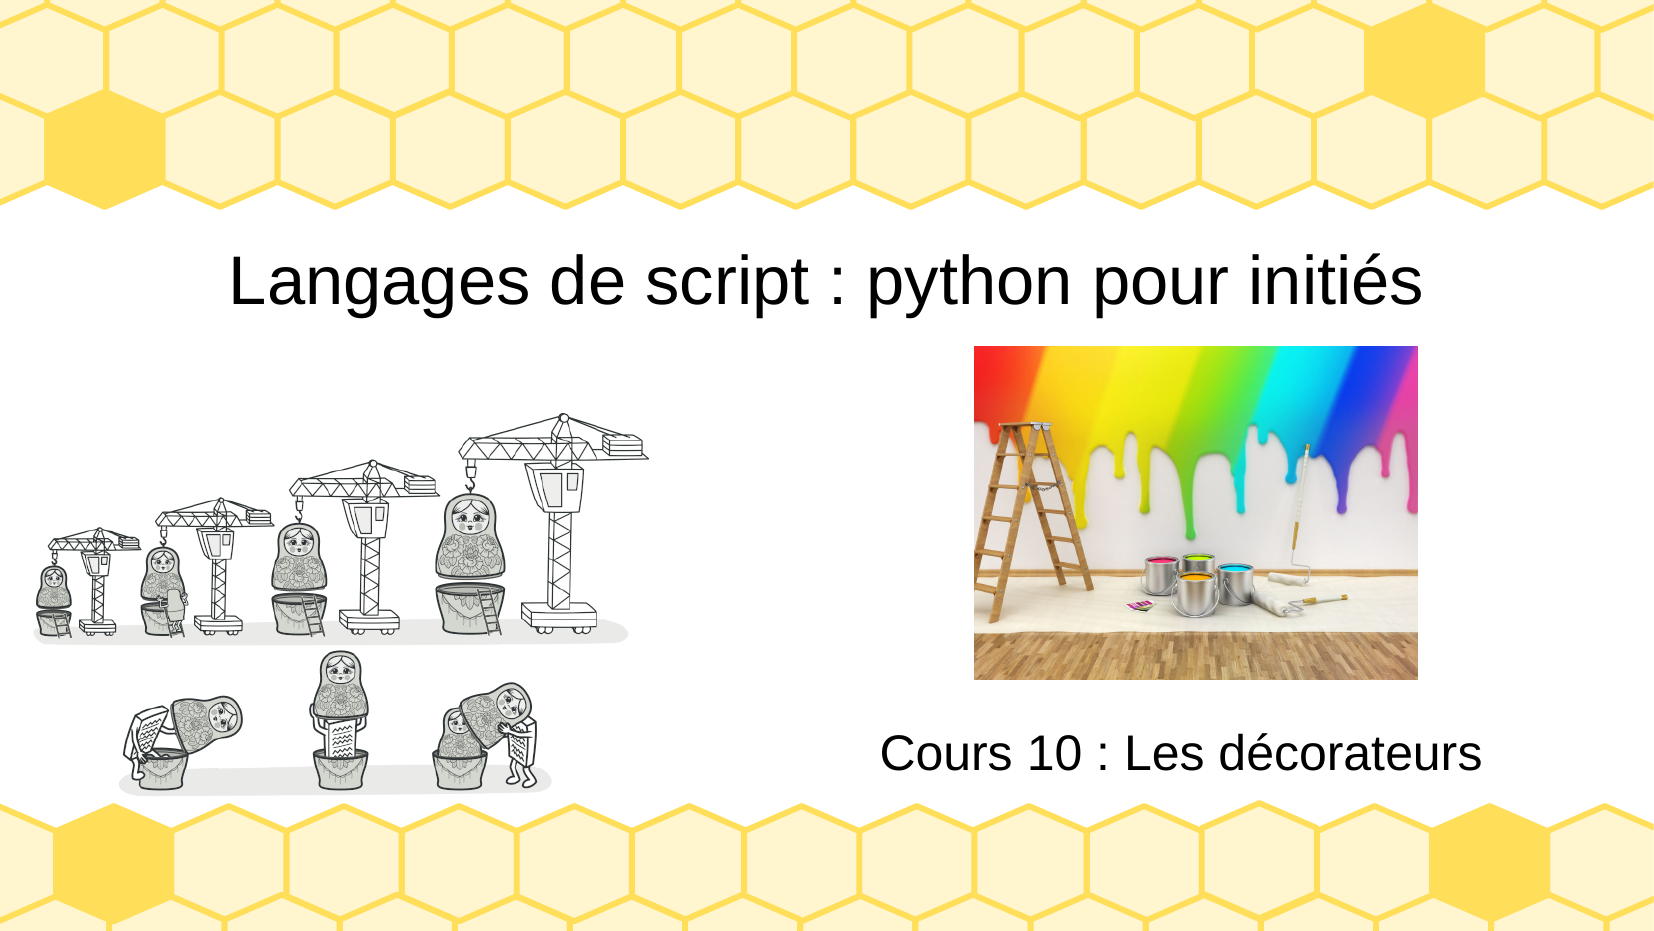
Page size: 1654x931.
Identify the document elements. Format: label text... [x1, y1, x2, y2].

subtitle Cours 10 : Les décorateurs [442, 679, 1654, 827]
picture [974, 346, 1418, 680]
picture [33, 411, 650, 798]
title Langages de script : python pour initiés [88, 177, 1565, 384]
